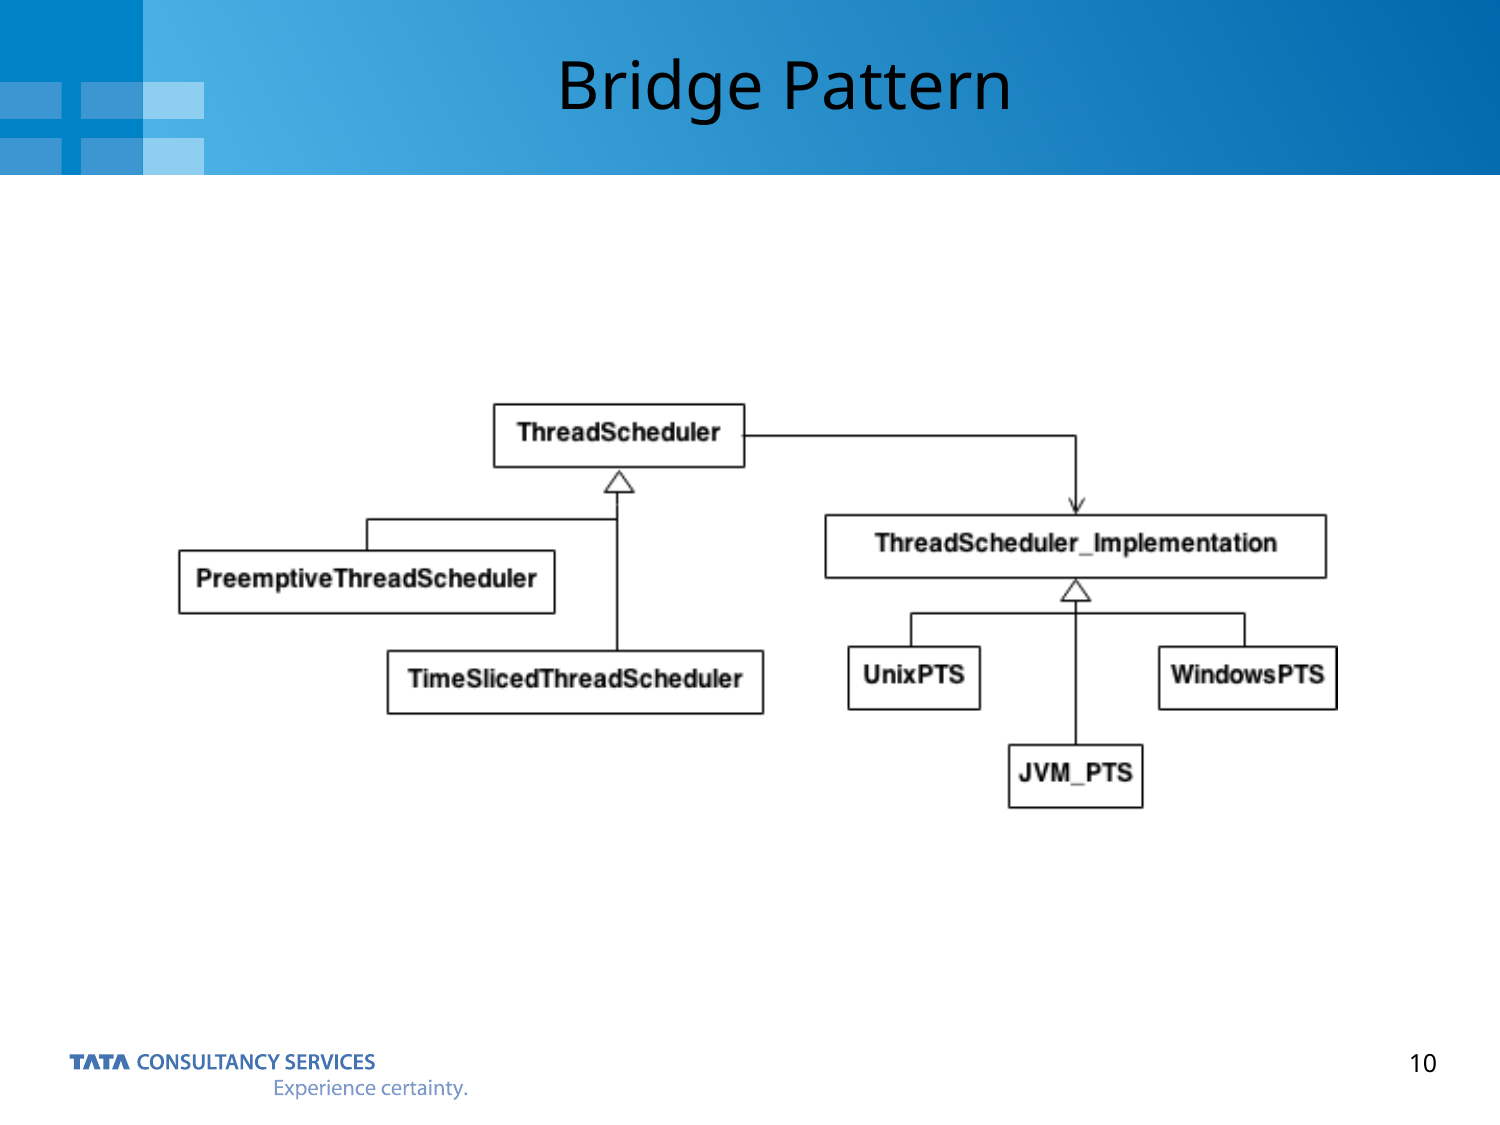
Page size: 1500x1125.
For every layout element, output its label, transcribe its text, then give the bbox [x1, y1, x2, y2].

text_box Bridge Pattern [224, 11, 1347, 154]
picture [158, 383, 1338, 828]
